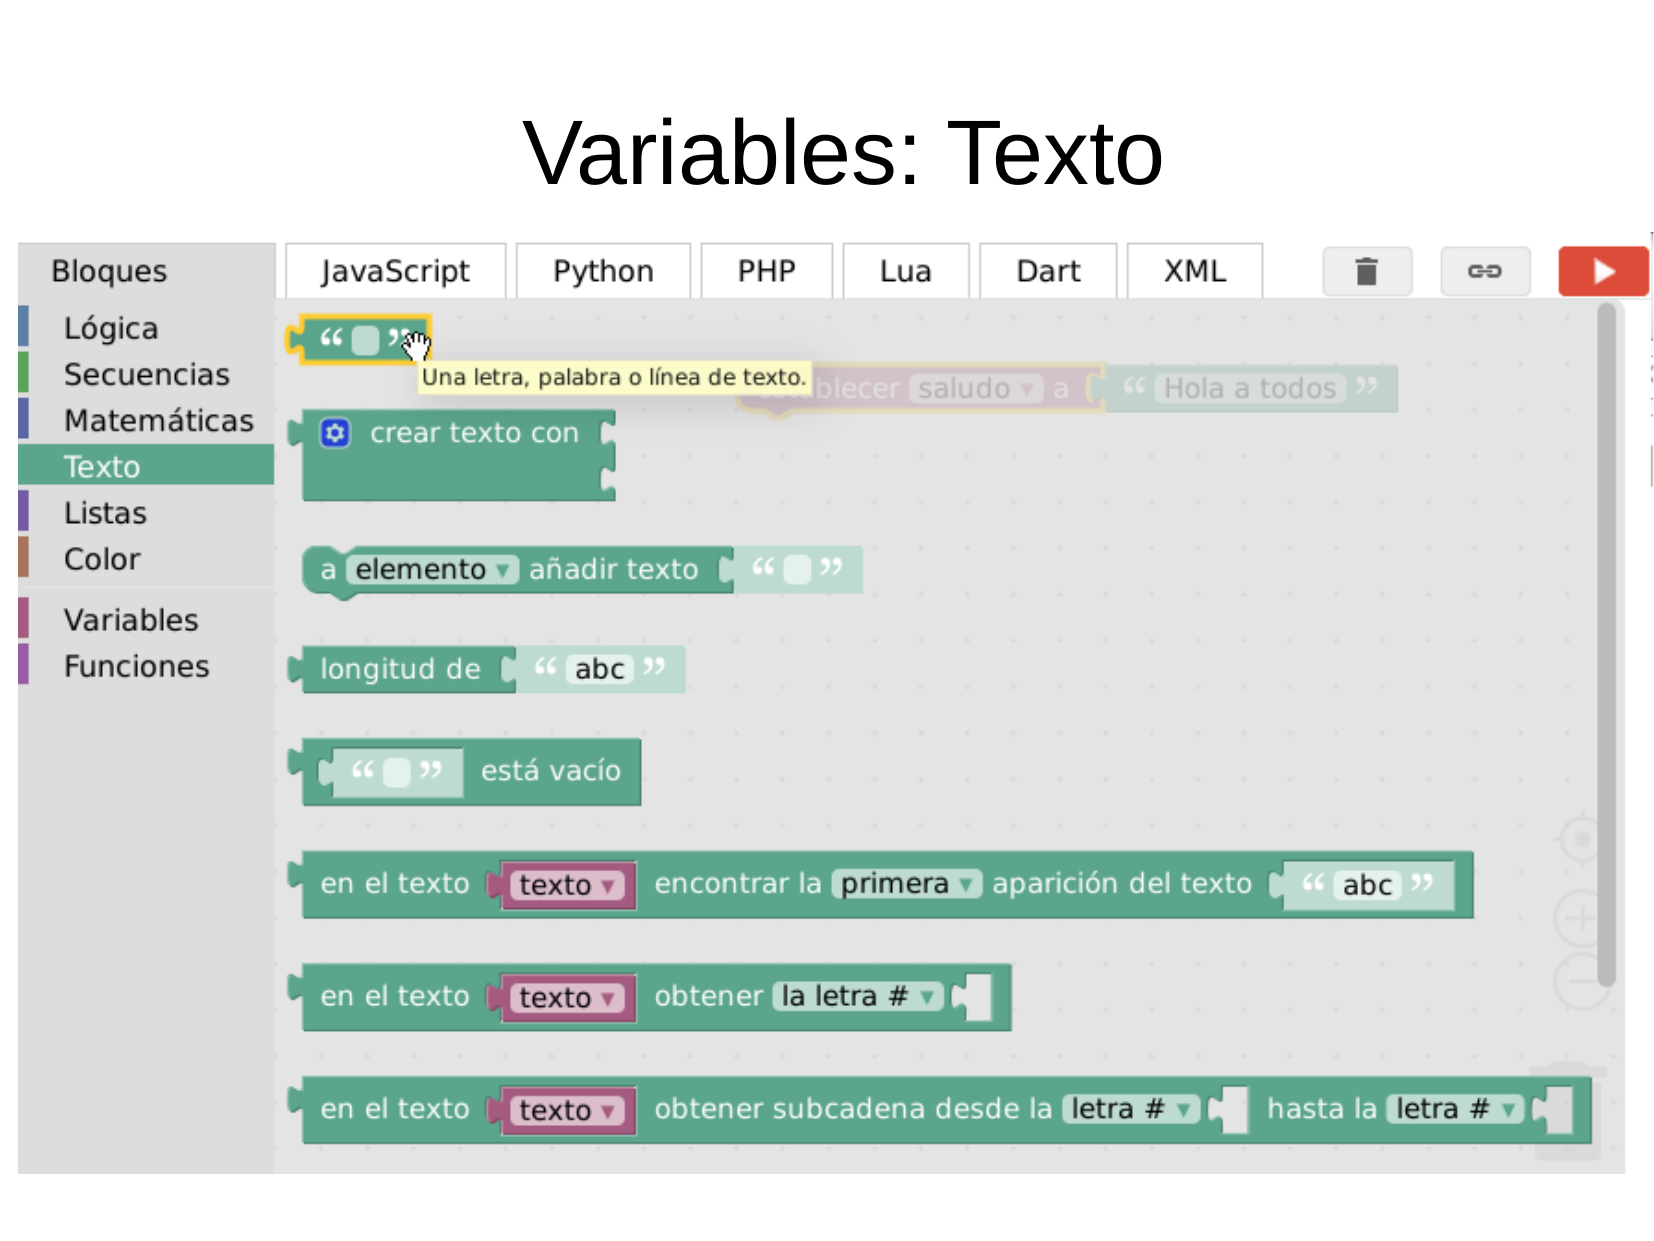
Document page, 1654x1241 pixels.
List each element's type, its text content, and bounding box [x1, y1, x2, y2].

title Variables: Texto [82, 49, 1571, 232]
picture [18, 232, 1654, 1174]
